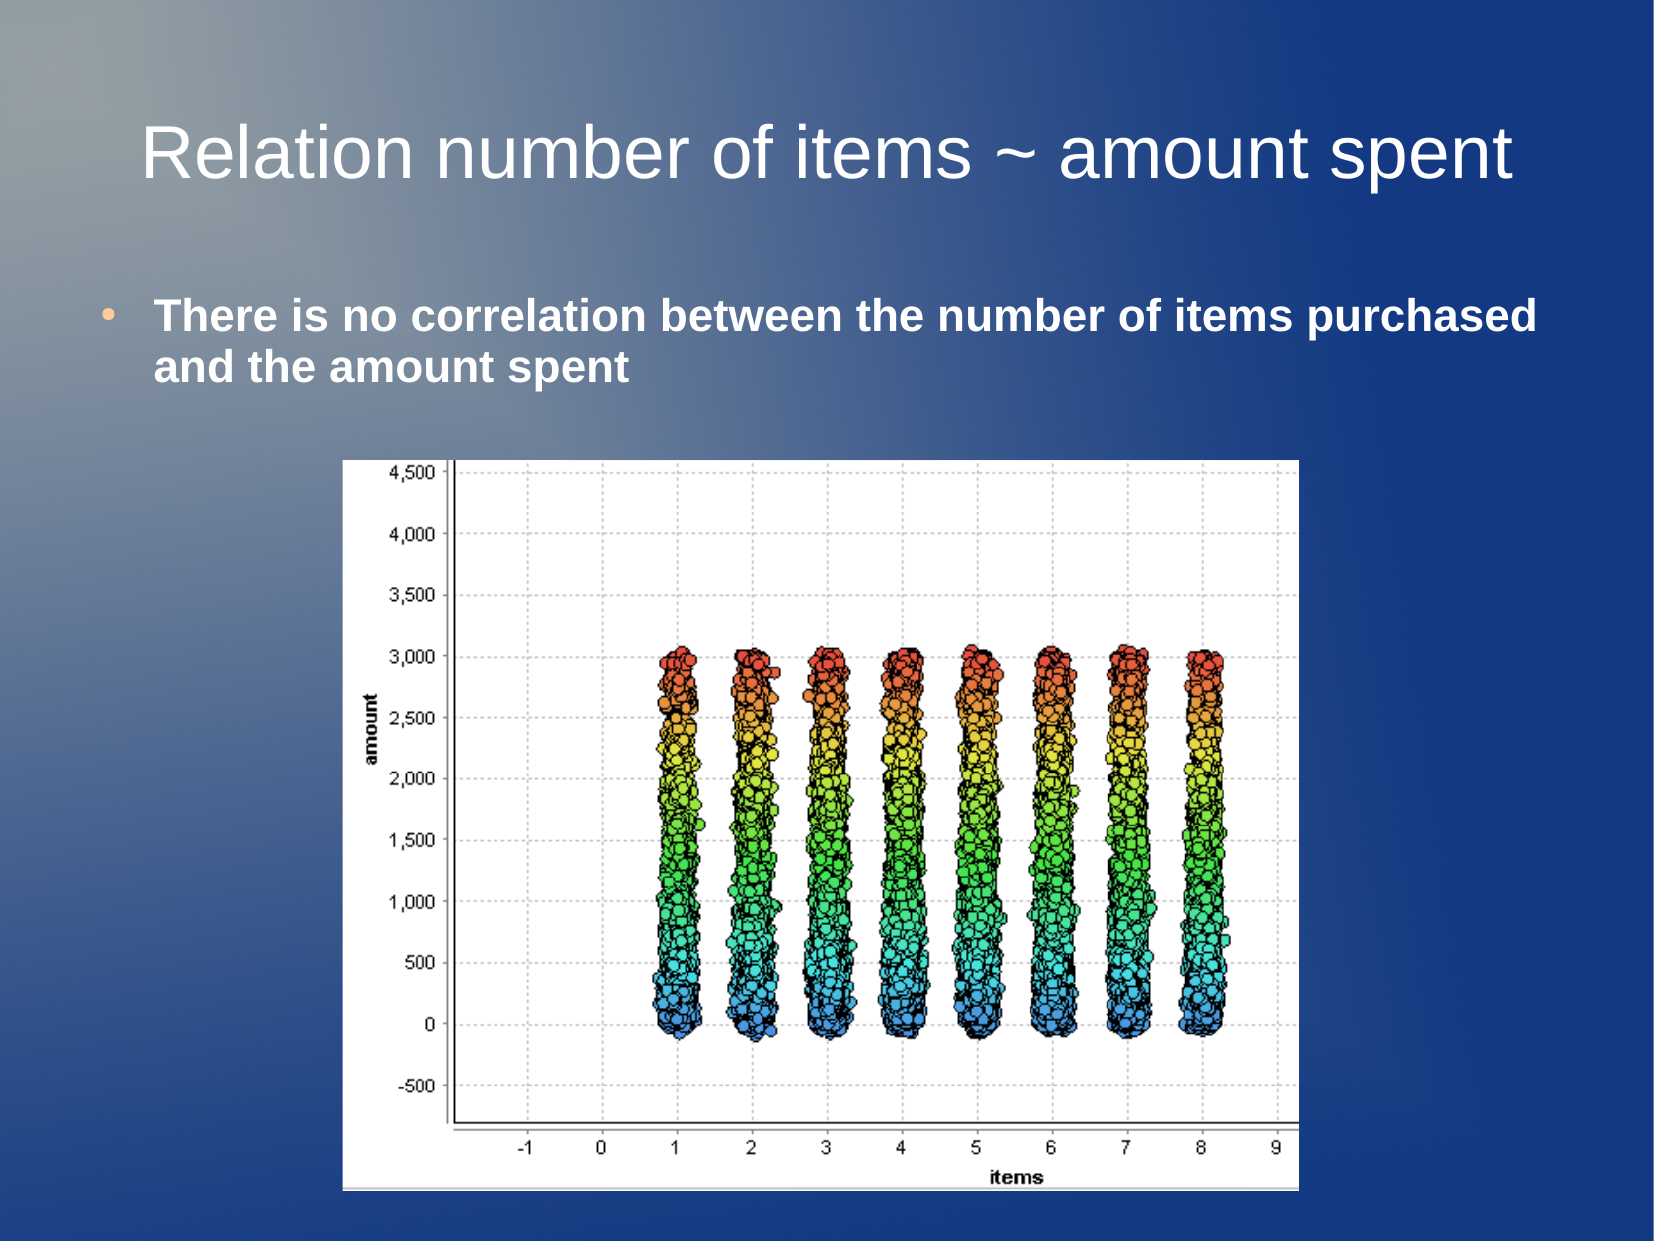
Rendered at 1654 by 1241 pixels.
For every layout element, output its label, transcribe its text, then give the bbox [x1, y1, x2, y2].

list There is no correlation between the number of items purchased and the amount spent [82, 290, 1571, 1109]
picture [0, 0, 1654, 1241]
title Relation number of items ~ amount spent [82, 49, 1571, 257]
